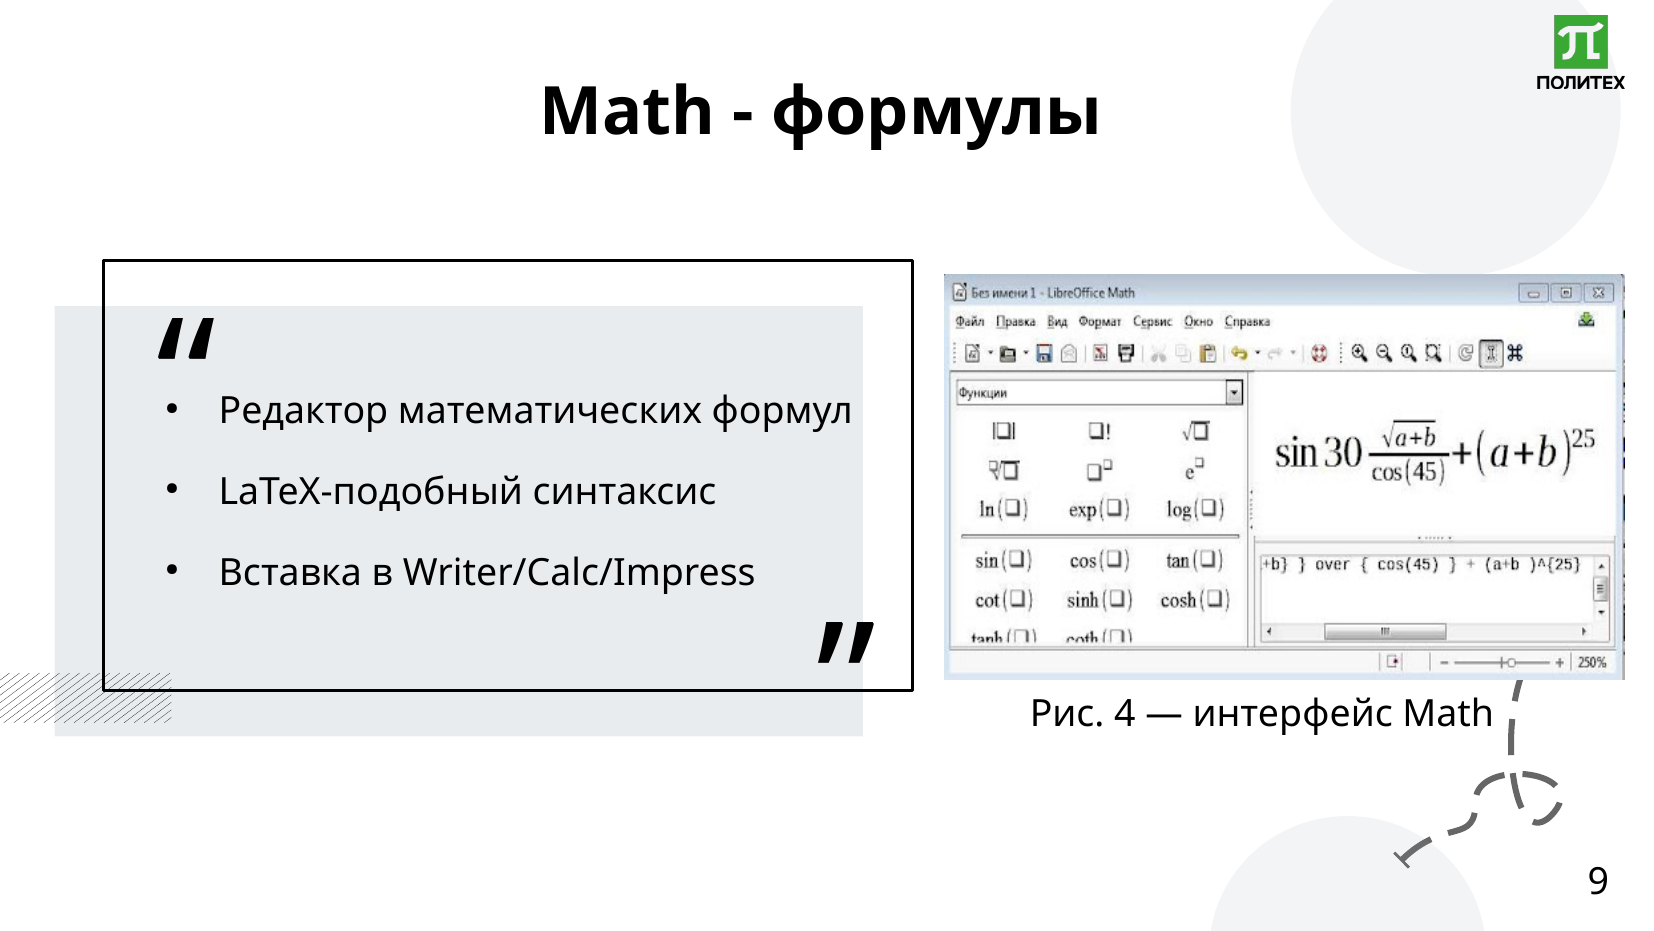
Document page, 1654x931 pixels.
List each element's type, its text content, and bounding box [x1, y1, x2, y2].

title Math - формулы [76, 31, 1565, 187]
text_box <номер> [1572, 847, 1654, 931]
list Редактор математических формул LaTeX-подобный синтаксис Вставка в Writer/Calc/Impress [147, 383, 898, 703]
text_box Рис. 4 — интерфейс Math [1015, 679, 1506, 745]
picture [944, 274, 1625, 680]
picture [1537, 15, 1625, 89]
